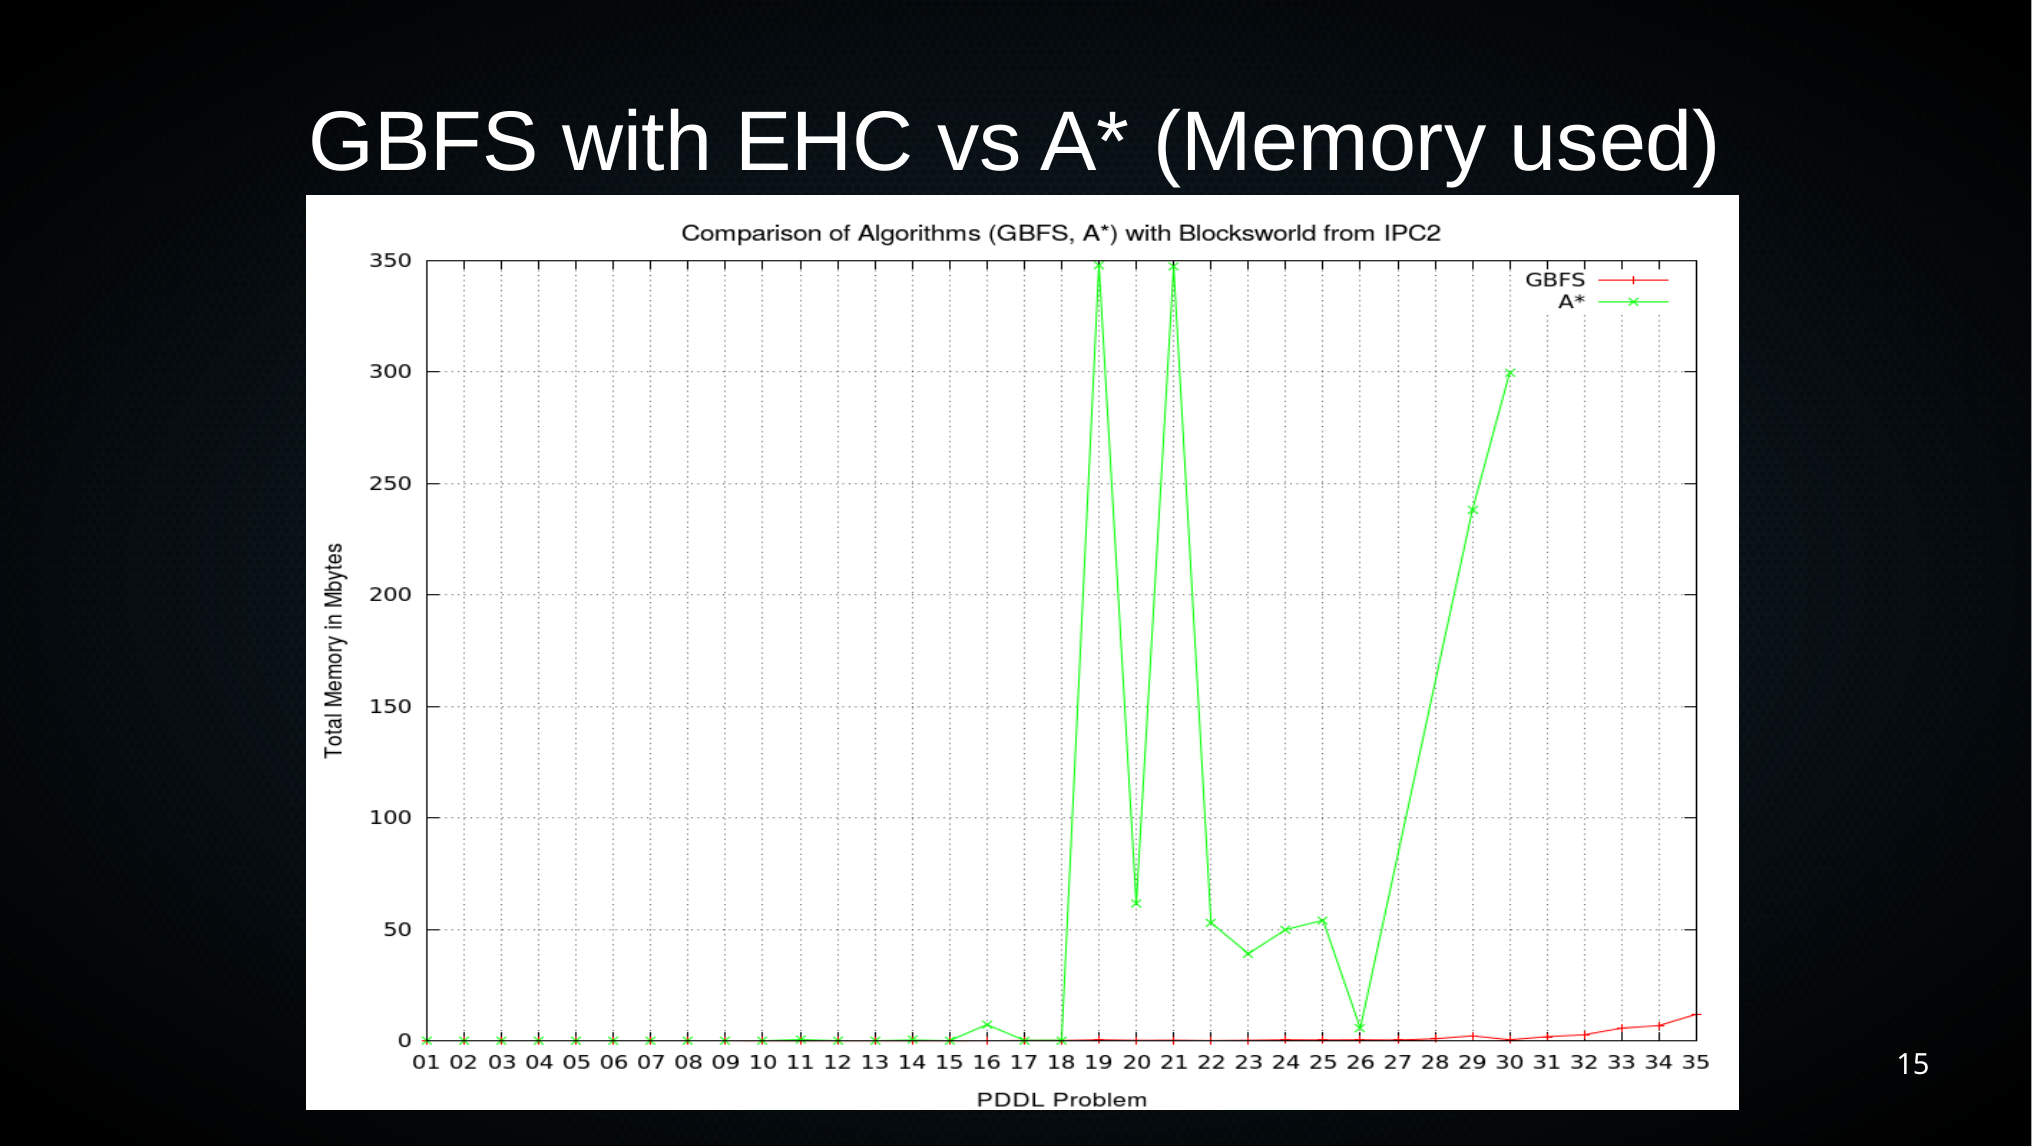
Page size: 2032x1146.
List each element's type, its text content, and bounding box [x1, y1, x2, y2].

title GBFS with EHC vs A* (Memory used) [101, 45, 1930, 237]
picture [0, 0, 2032, 1146]
